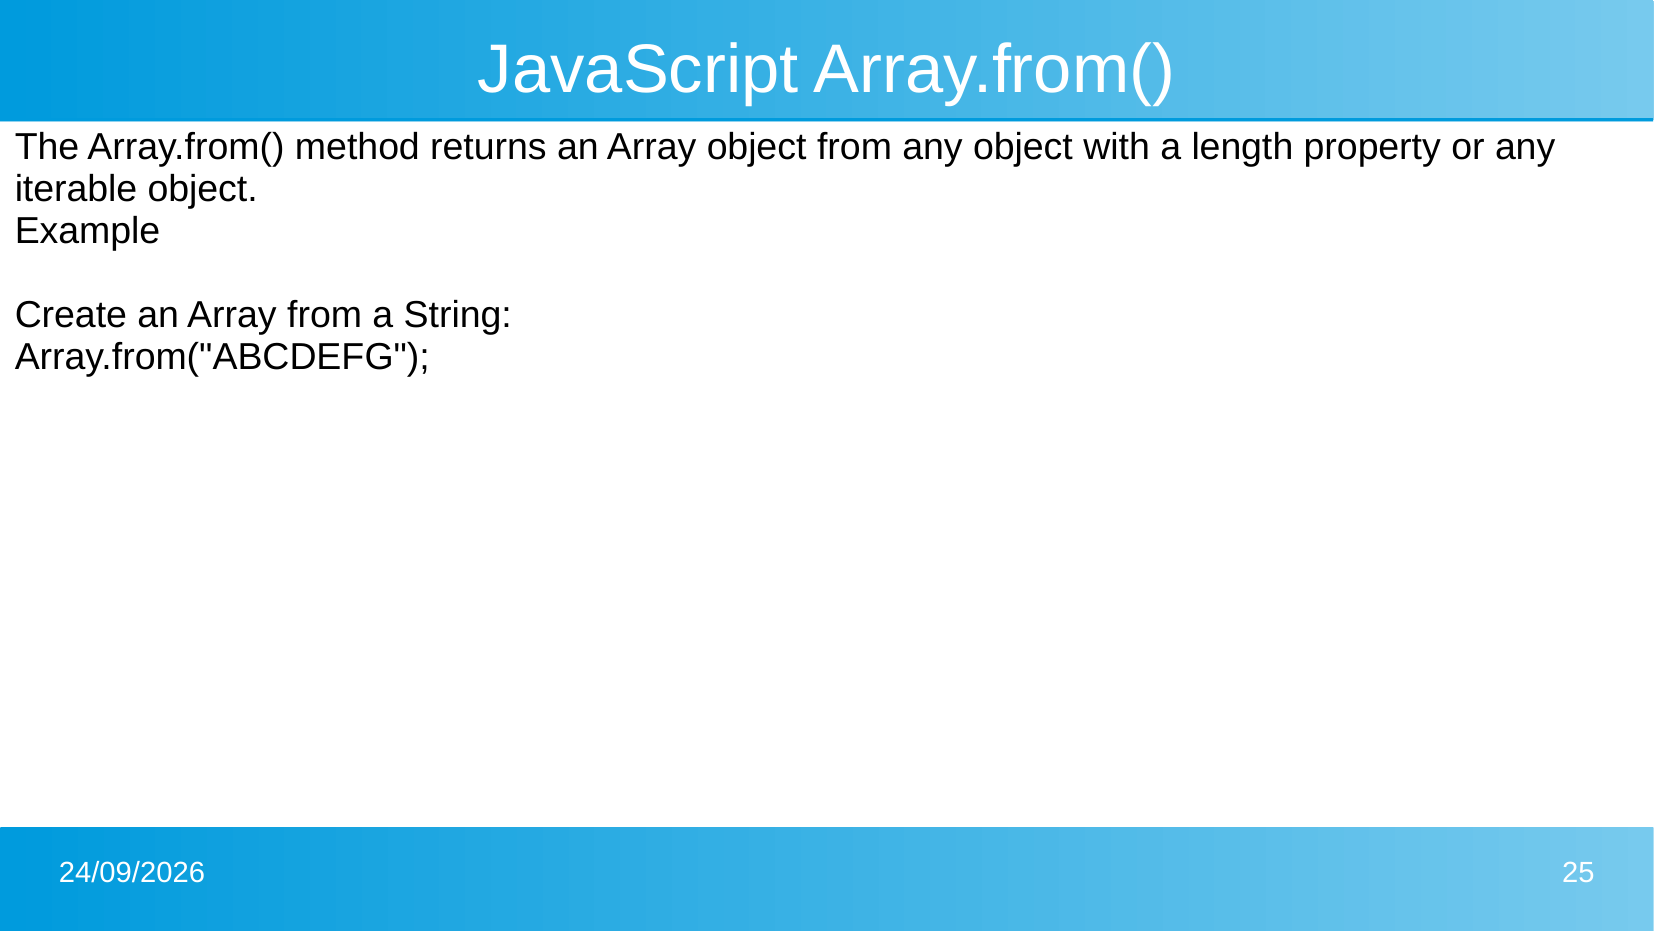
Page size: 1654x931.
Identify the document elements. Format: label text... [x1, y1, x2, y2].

title JavaScript Array.from() [59, 29, 1595, 108]
text_box The Array.from() method returns an Array object from any object with a length property or any iterable object. Example Create an Array from a String: Array.from("ABCDEFG"); [0, 118, 1654, 385]
